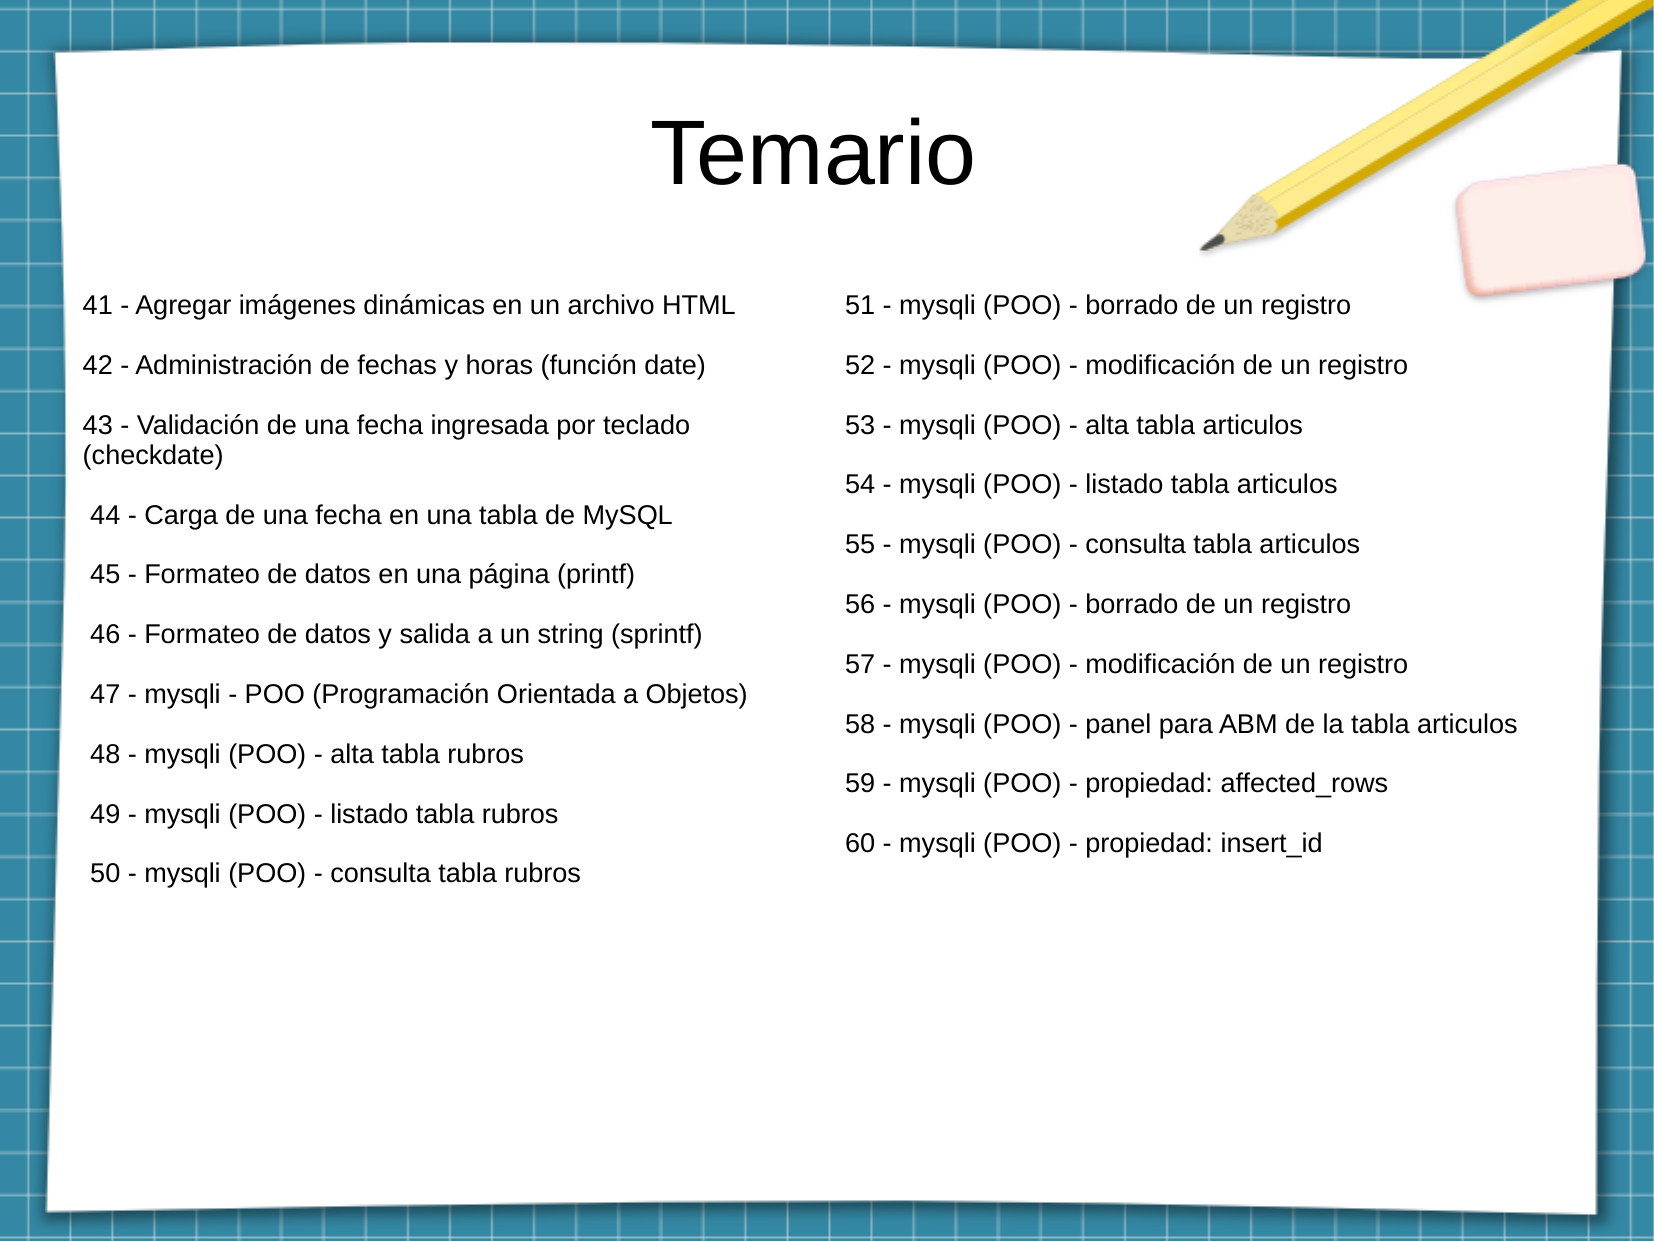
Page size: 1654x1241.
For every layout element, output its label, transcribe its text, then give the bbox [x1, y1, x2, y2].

picture [0, 0, 1654, 1241]
list 41 - Agregar imágenes dinámicas en un archivo HTML 42 - Administración de fechas y horas (función date) 43 - Validación de una fecha ingresada por teclado (checkdate) 44 - Carga de una fecha en una tabla de MySQL 45 - Formateo de datos en una página (printf) 46 - Formateo de datos y salida a un string (sprintf) 47 - mysqli - POO (Programación Orientada a Objetos) 48 - mysqli (POO) - alta tabla rubros 49 - mysqli (POO) - listado tabla rubros 50 - mysqli (POO) - consulta tabla rubros [82, 290, 809, 1010]
title Temario [82, 49, 1571, 257]
list 51 - mysqli (POO) - borrado de un registro 52 - mysqli (POO) - modificación de un registro 53 - mysqli (POO) - alta tabla articulos 54 - mysqli (POO) - listado tabla articulos 55 - mysqli (POO) - consulta tabla articulos 56 - mysqli (POO) - borrado de un registro 57 - mysqli (POO) - modificación de un registro 58 - mysqli (POO) - panel para ABM de la tabla articulos 59 - mysqli (POO) - propiedad: affected_rows 60 - mysqli (POO) - propiedad: insert_id [845, 290, 1572, 1010]
